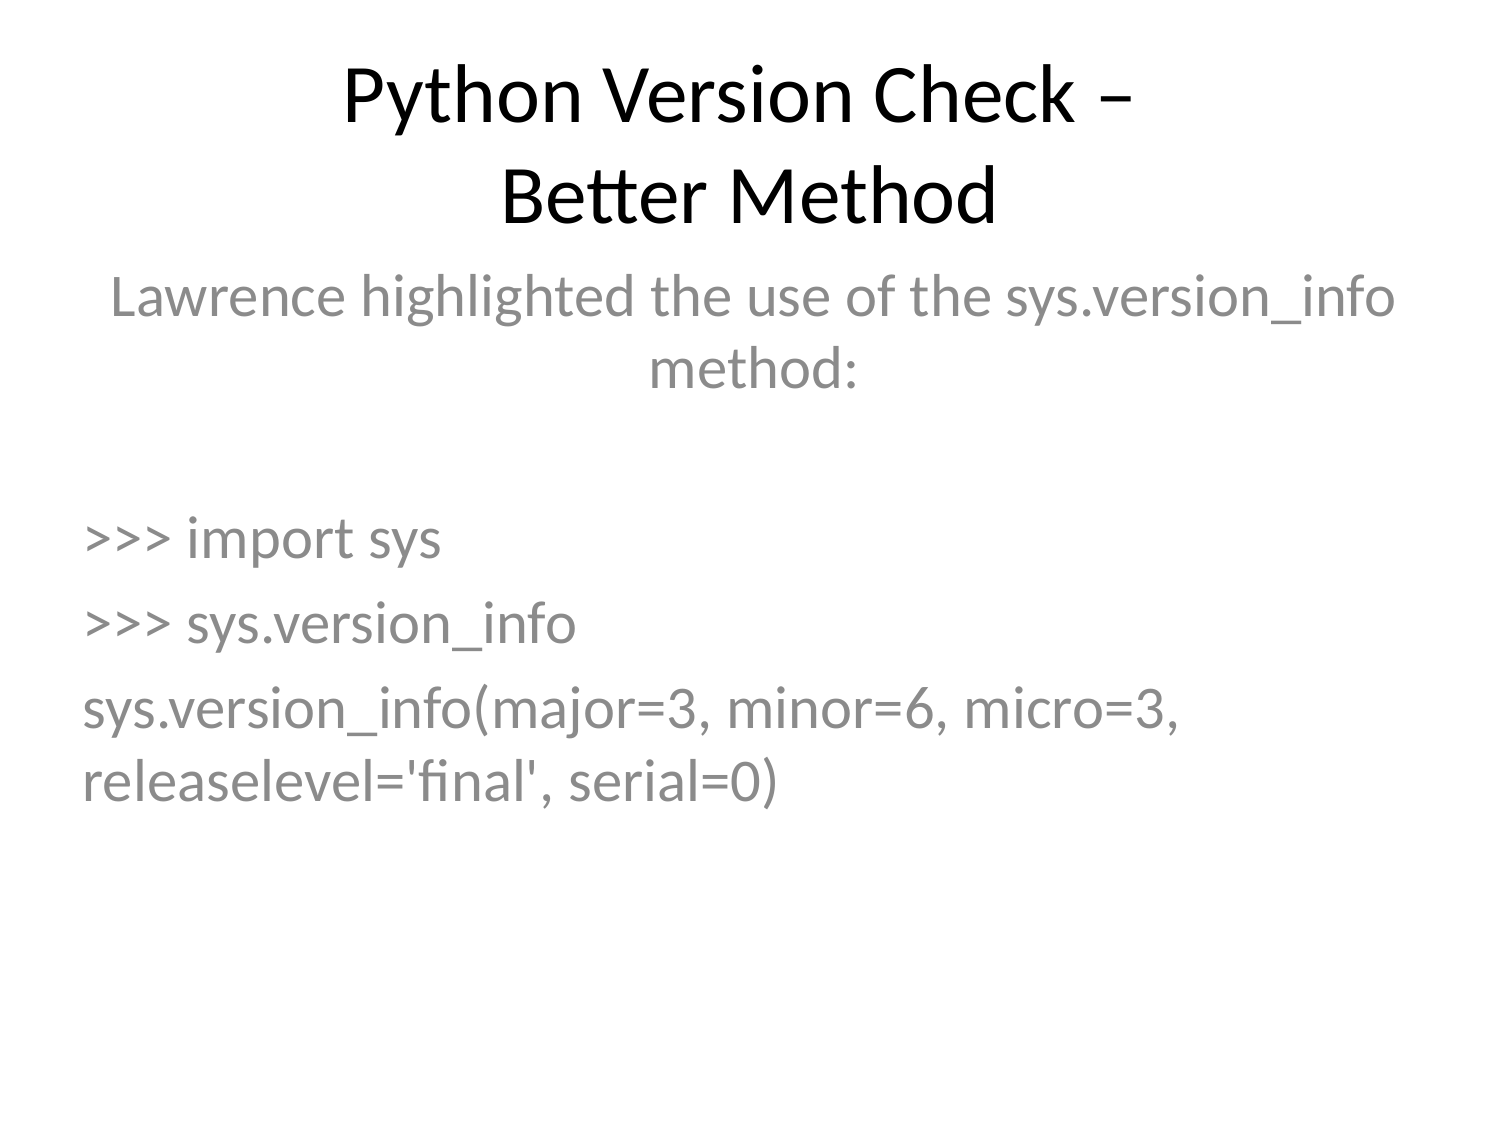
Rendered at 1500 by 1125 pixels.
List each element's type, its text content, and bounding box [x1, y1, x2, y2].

subtitle Lawrence highlighted the use of the sys.version_info method: >>> import sys >>> sys.version_info sys.version_info(major=3, minor=6, micro=3, releaselevel='final', serial=0) [67, 248, 1441, 823]
text_box Python Version Check – Better Method [76, 30, 1424, 248]
